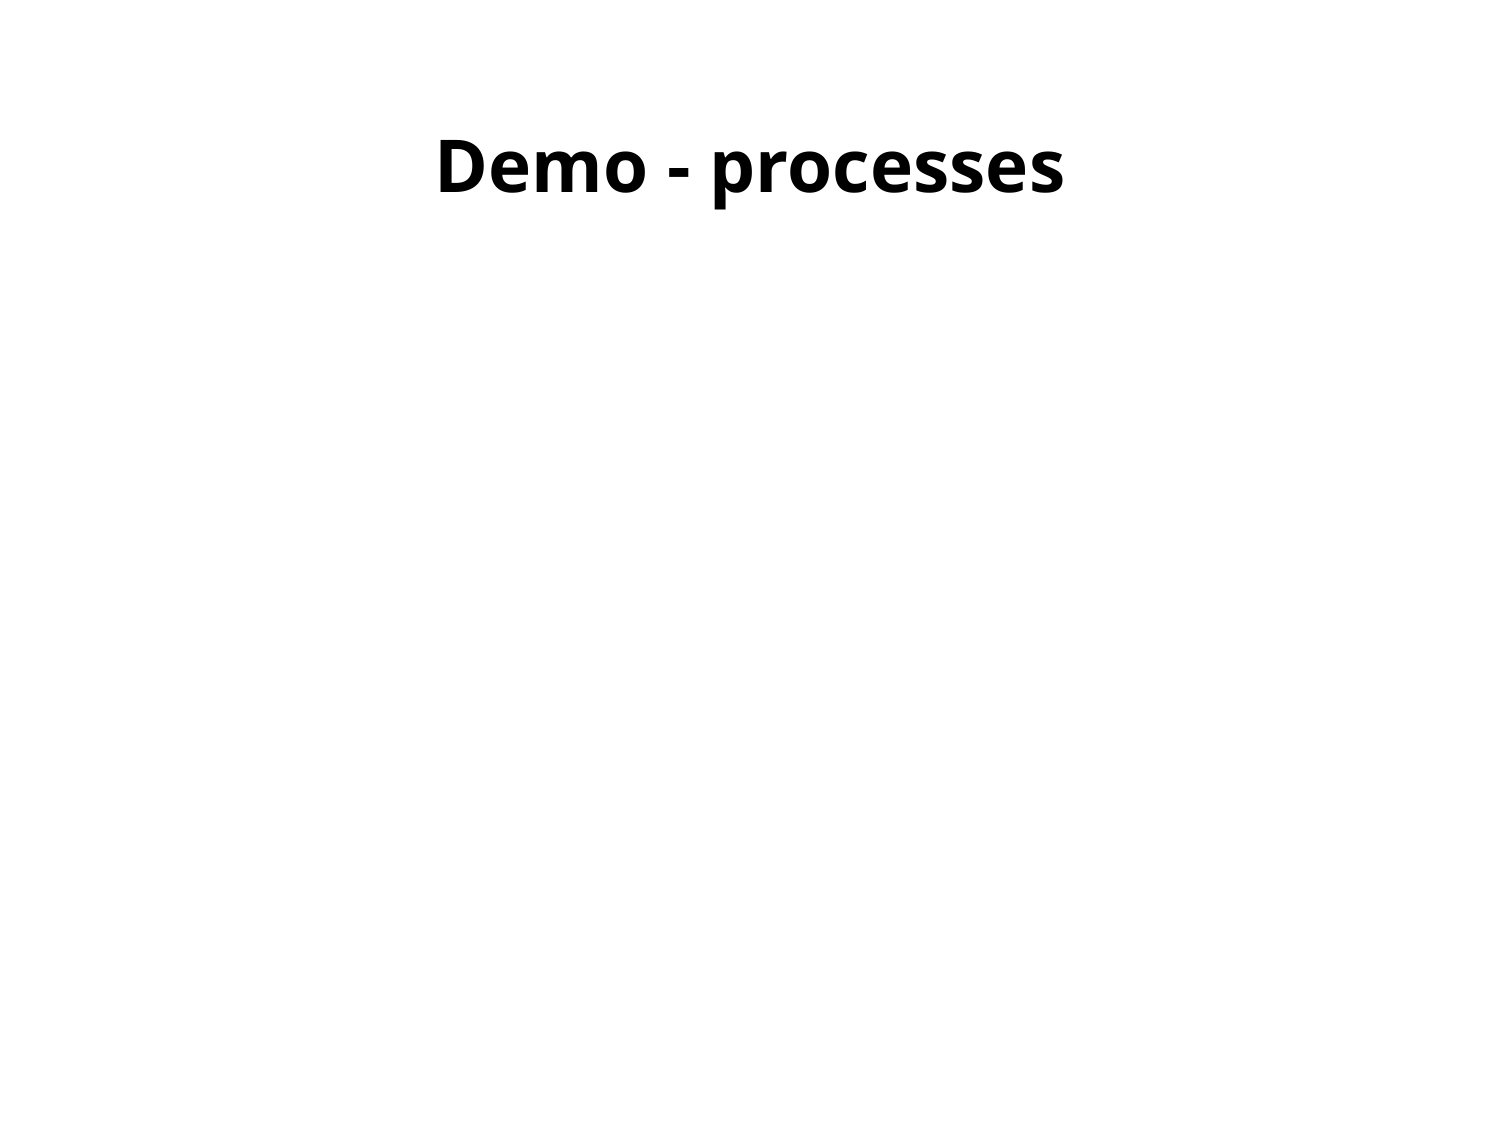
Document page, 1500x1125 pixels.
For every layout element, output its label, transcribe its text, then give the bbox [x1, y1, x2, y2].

title Demo - processes [103, 59, 1397, 278]
